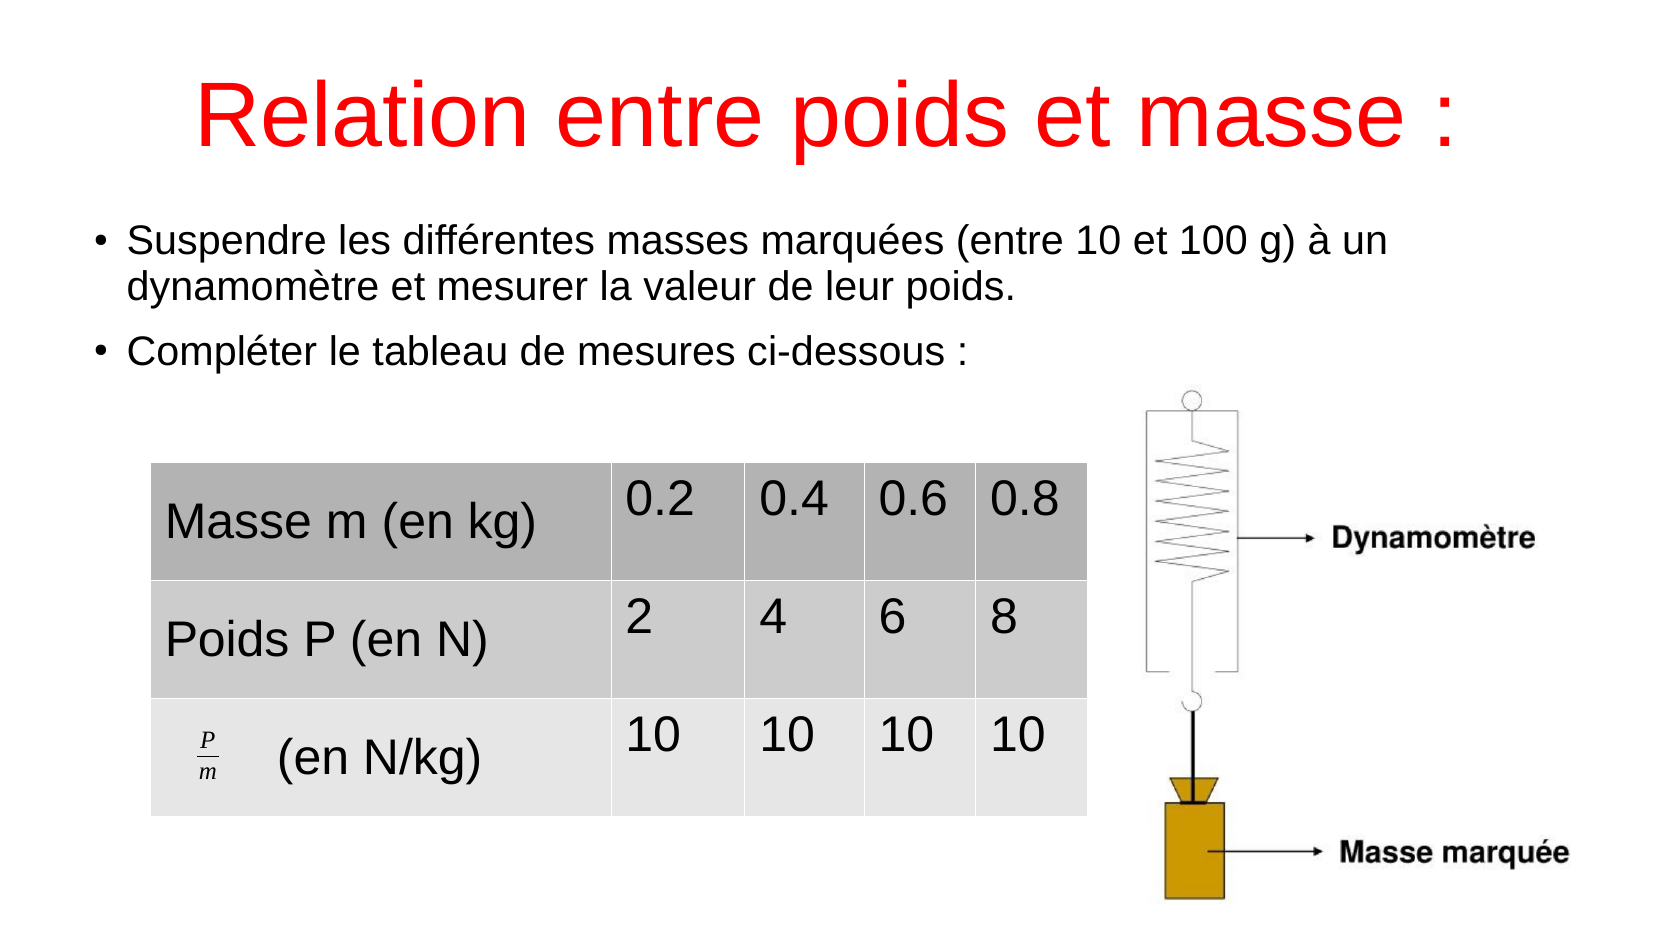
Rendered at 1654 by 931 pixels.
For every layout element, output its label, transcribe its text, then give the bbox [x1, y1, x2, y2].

chart [189, 726, 226, 786]
table_cell 8 [976, 581, 1087, 698]
table_cell 10 [976, 699, 1087, 816]
table_header 0.4 [745, 463, 864, 580]
table_cell 6 [865, 581, 975, 698]
picture [1141, 378, 1571, 904]
table_cell 10 [745, 699, 864, 816]
title Relation entre poids et masse : [82, 37, 1571, 193]
table_cell 2 [612, 581, 744, 698]
table_cell 4 [745, 581, 864, 698]
table_header 0.6 [865, 463, 975, 580]
table_cell (en N/kg) [151, 699, 611, 816]
table_cell 10 [865, 699, 975, 816]
table_header 0.2 [612, 463, 744, 580]
table_header 0.8 [976, 463, 1087, 580]
list Suspendre les différentes masses marquées (entre 10 et 100 g) à un dynamomètre et mesurer la valeur de leur poids. Compléter le tableau de mesures ci-dessous : [82, 217, 1571, 376]
table_cell 10 [612, 699, 744, 816]
table_header Masse m (en kg) [151, 463, 611, 580]
table_cell Poids P (en N) [151, 581, 611, 698]
